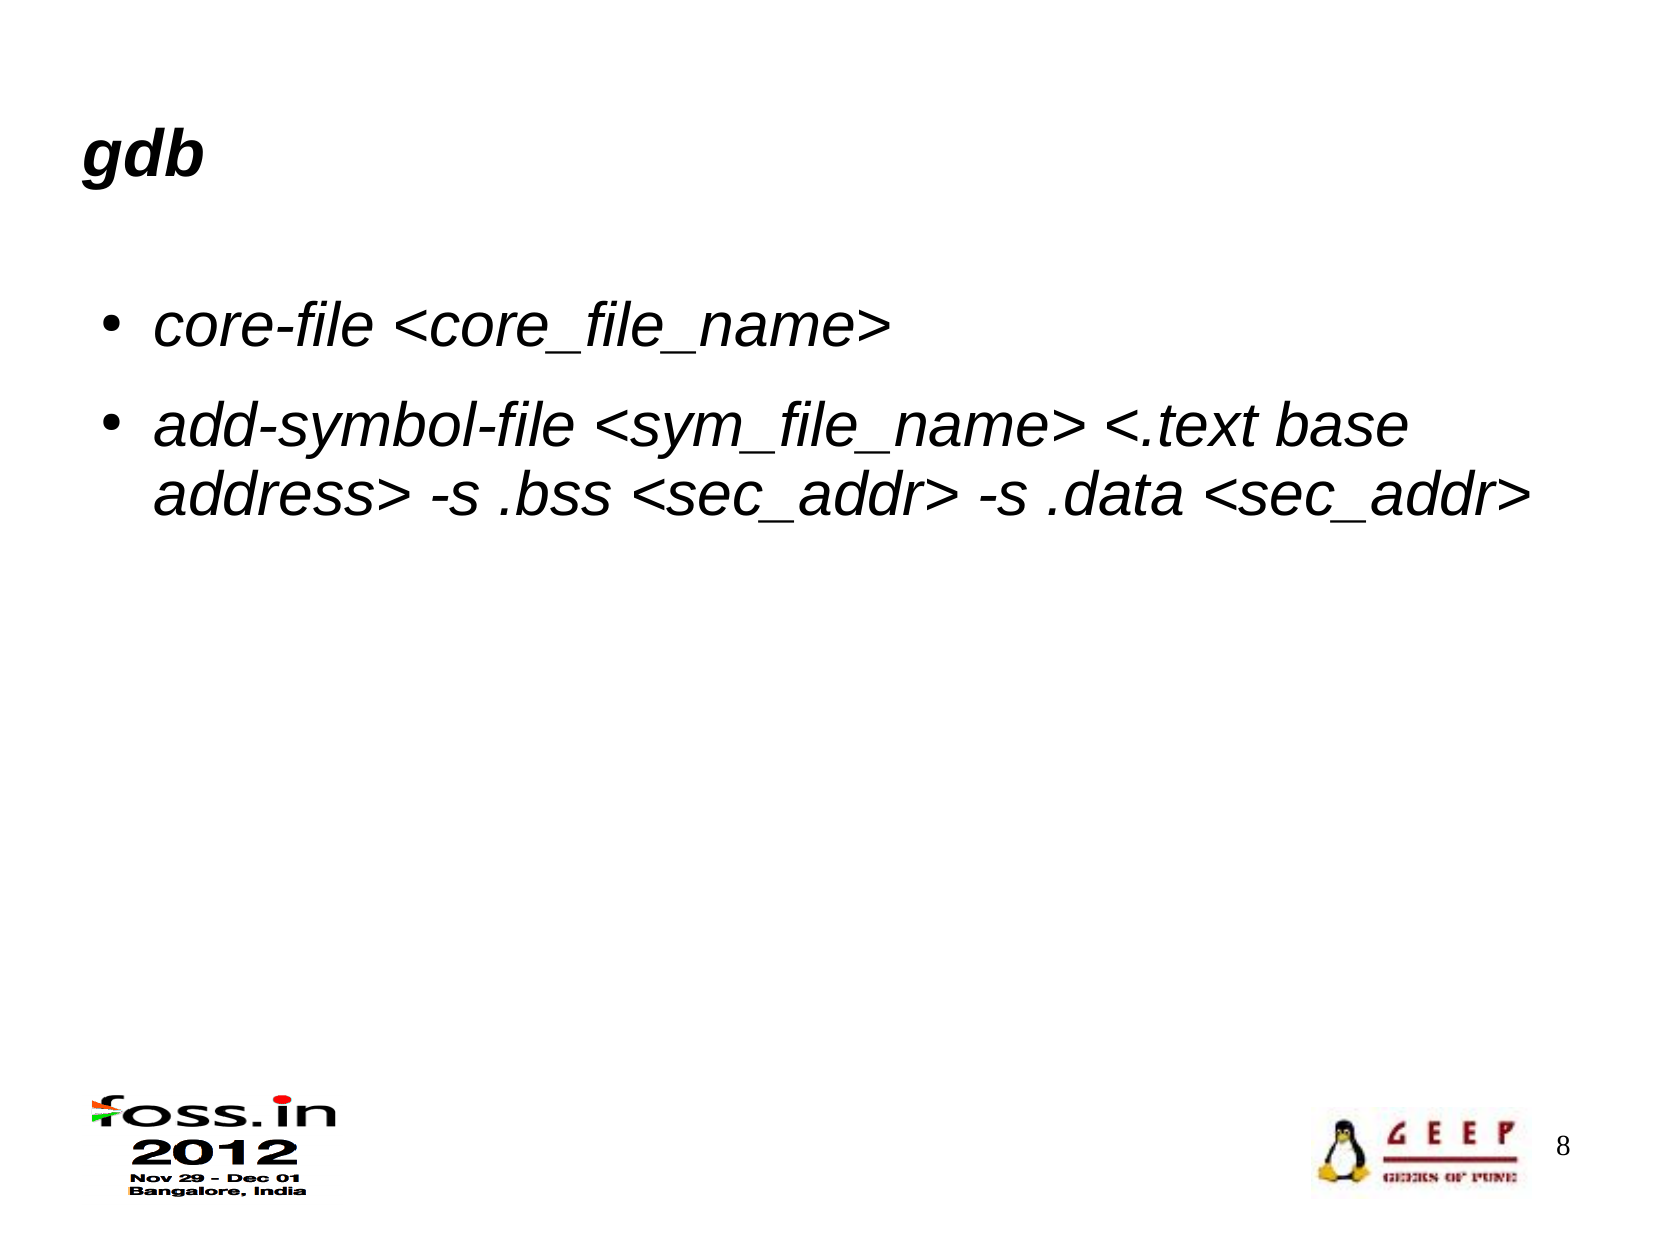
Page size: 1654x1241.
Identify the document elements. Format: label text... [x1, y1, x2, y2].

picture [1311, 1107, 1532, 1199]
title gdb [82, 49, 1571, 257]
picture [82, 1086, 343, 1205]
list core-file <core_file_name> add-symbol-file <sym_file_name> <.text base address> -s .bss <sec_addr> -s .data <sec_addr> [82, 290, 1571, 1109]
